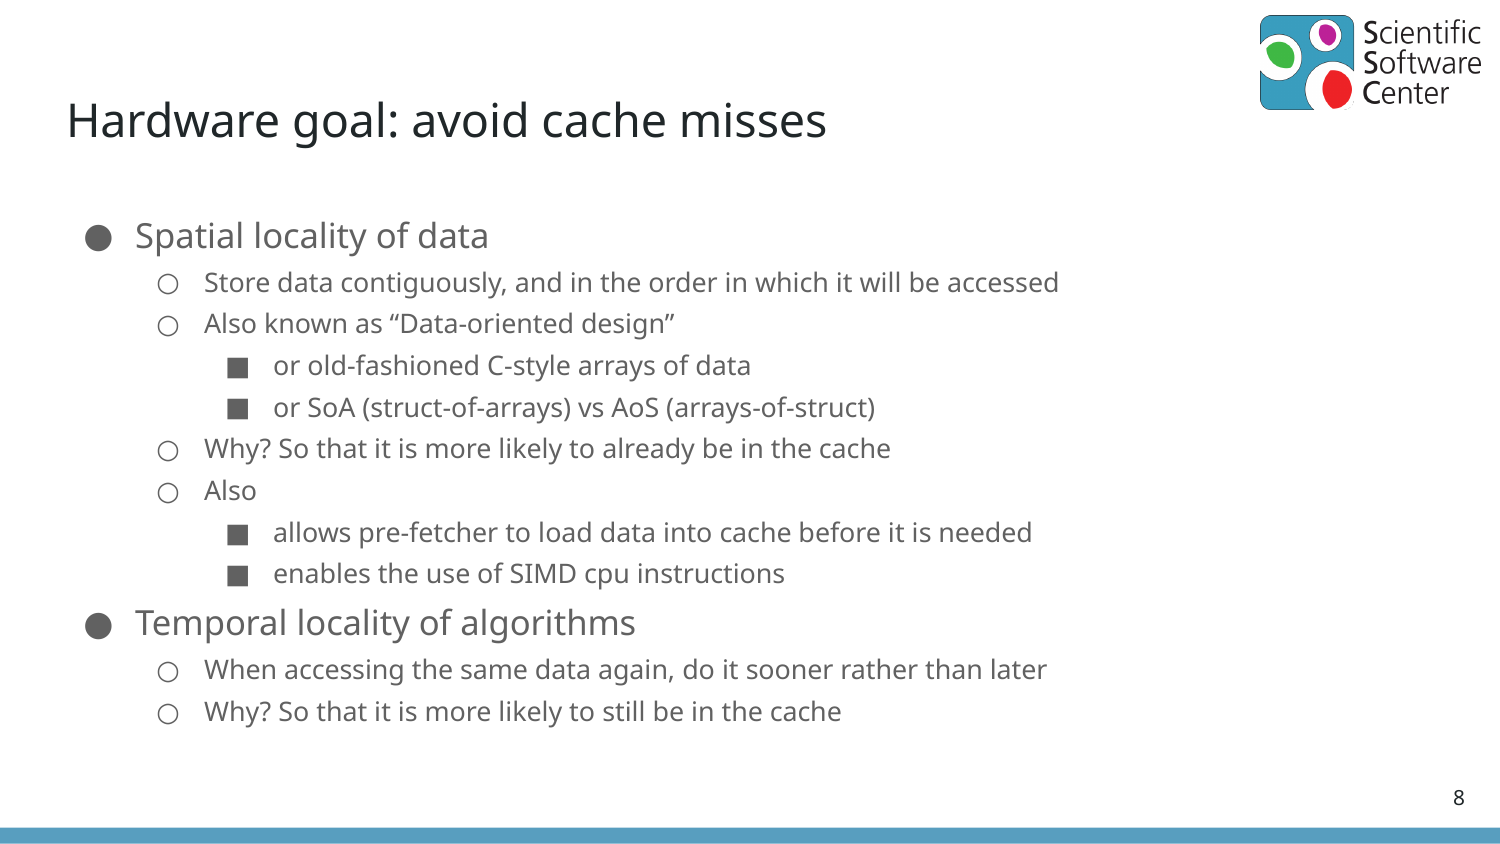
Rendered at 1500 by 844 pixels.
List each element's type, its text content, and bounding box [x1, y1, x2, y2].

list Spatial locality of data Store data contiguously, and in the order in which it will be accessed Also known as “Data-oriented design” or old-fashioned C-style arrays of data or SoA (struct-of-arrays) vs AoS (arrays-of-struct) Why? So that it is more likely to already be in the cache Also allows pre-fetcher to load data into cache before it is needed enables the use of SIMD cpu instructions Temporal locality of algorithms When accessing the same data again, do it sooner rather than later Why? So that it is more likely to still be in the cache [51, 189, 1449, 750]
slide_number <number> [1389, 764, 1480, 830]
title Hardware goal: avoid cache misses [51, 72, 1449, 167]
picture [1260, 15, 1481, 110]
